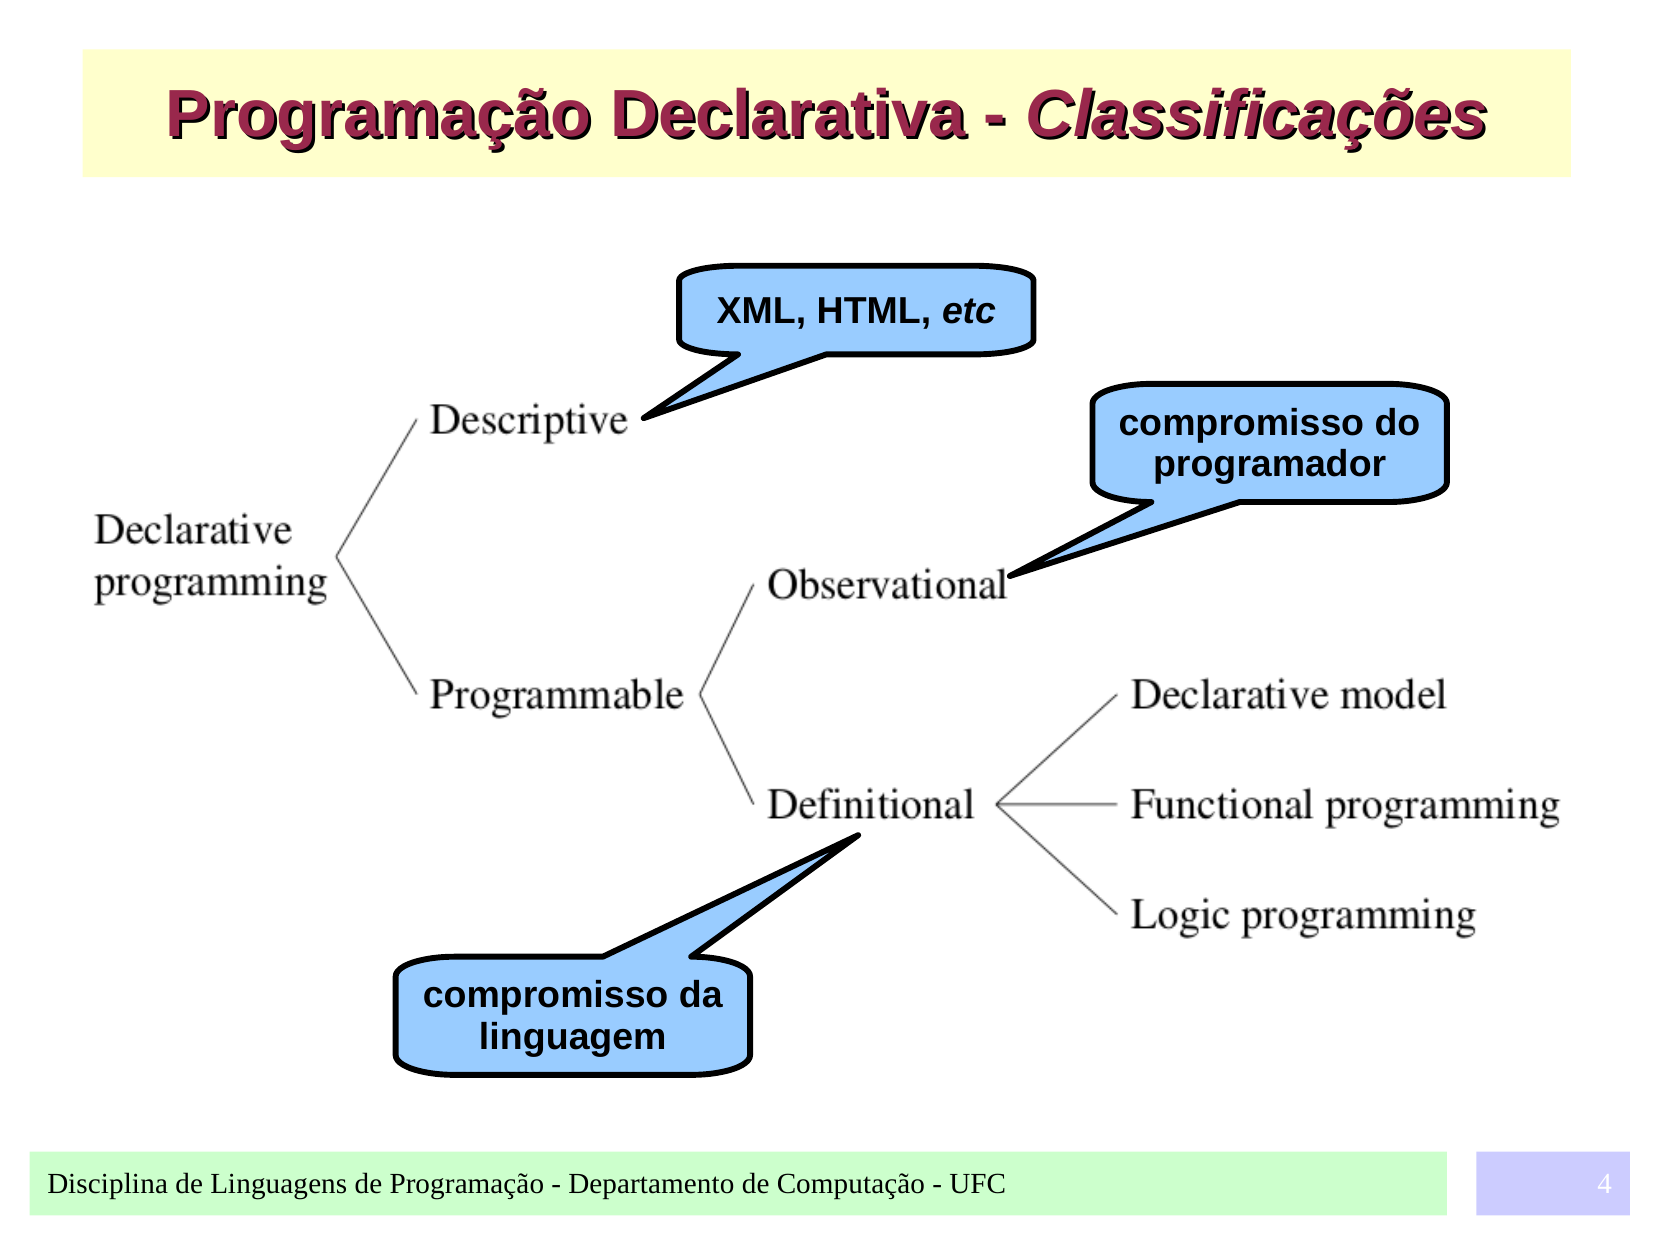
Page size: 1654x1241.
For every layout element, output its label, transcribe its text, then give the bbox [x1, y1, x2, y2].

text_box XML, HTML, etc [643, 265, 1034, 419]
text_box compromisso do programador [1009, 383, 1447, 577]
picture [78, 391, 1574, 963]
text_box compromisso da linguagem [395, 835, 859, 1075]
title Programação Declarativa - Classificações [82, 49, 1571, 178]
